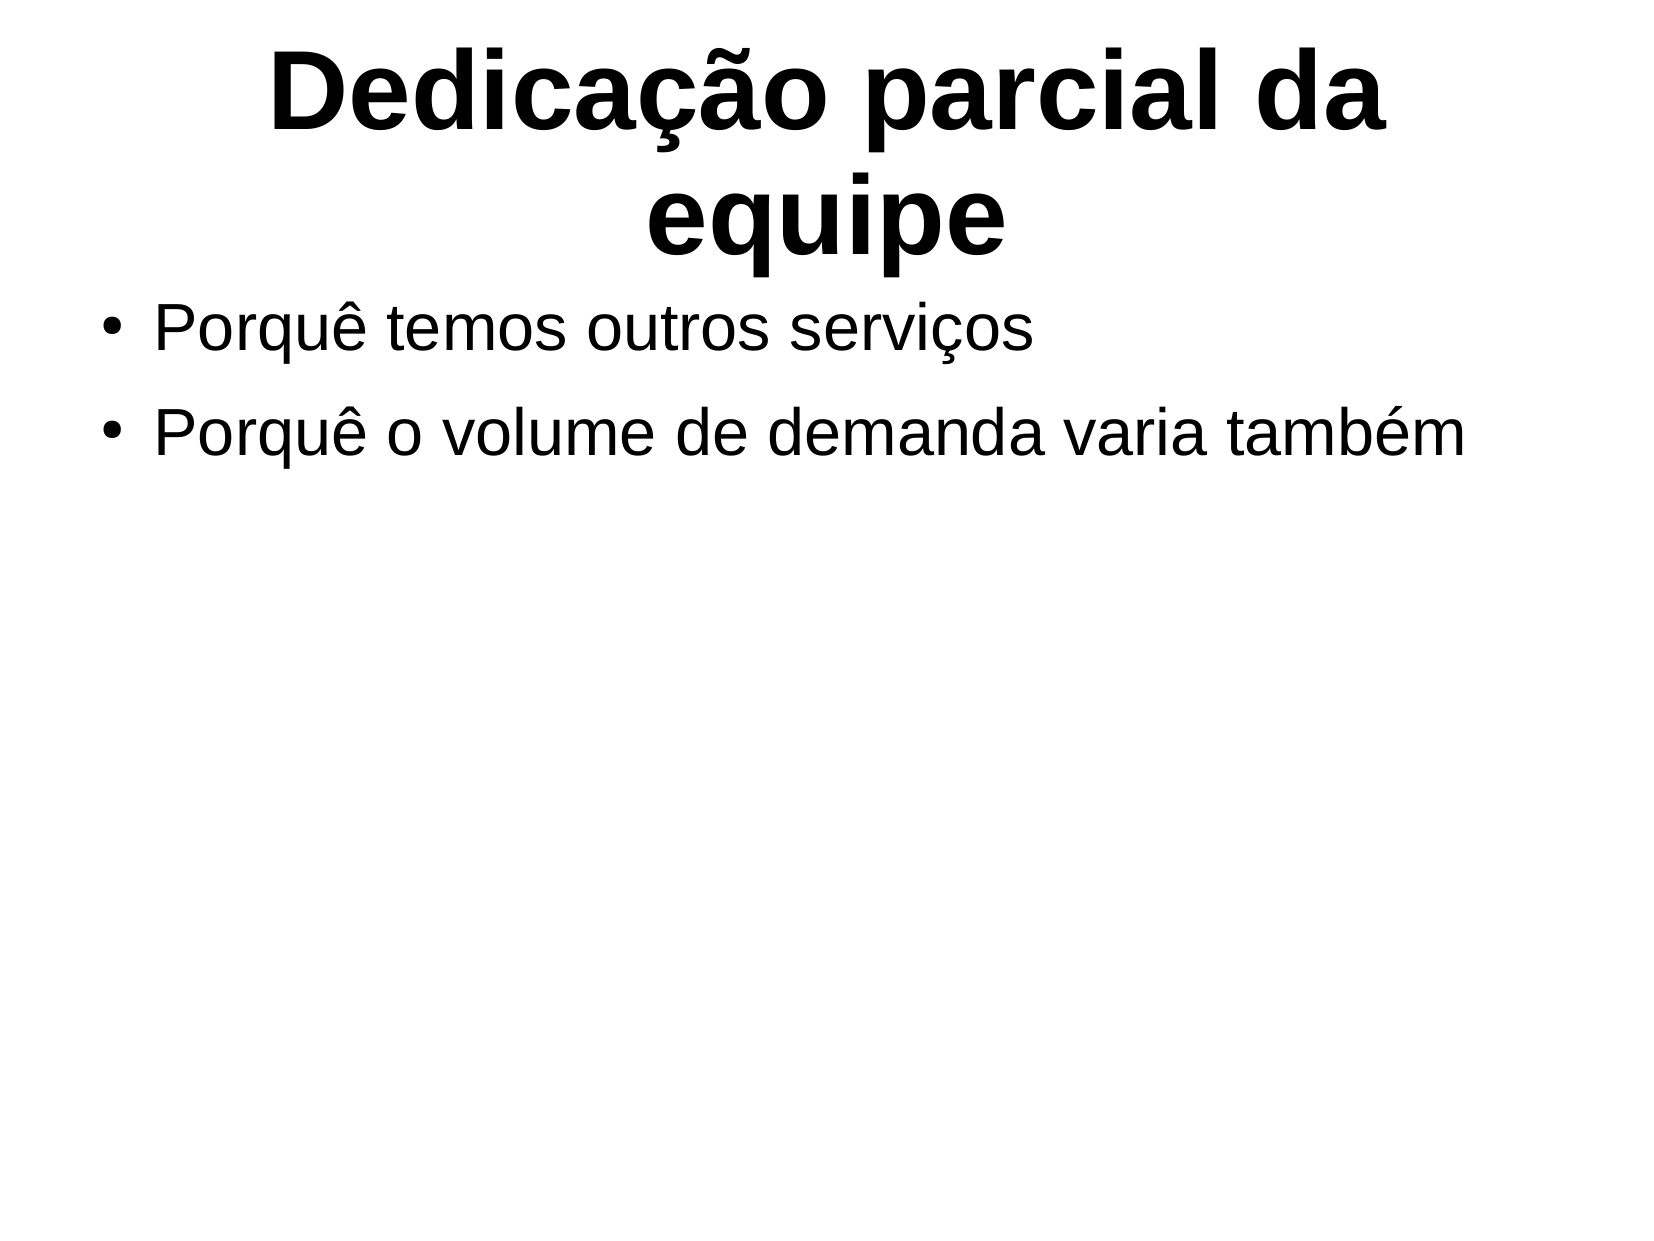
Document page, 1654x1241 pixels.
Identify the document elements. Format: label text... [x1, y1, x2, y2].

title Dedicação parcial da equipe [82, 27, 1571, 279]
list Porquê temos outros serviços Porquê o volume de demanda varia também [82, 290, 1571, 1109]
